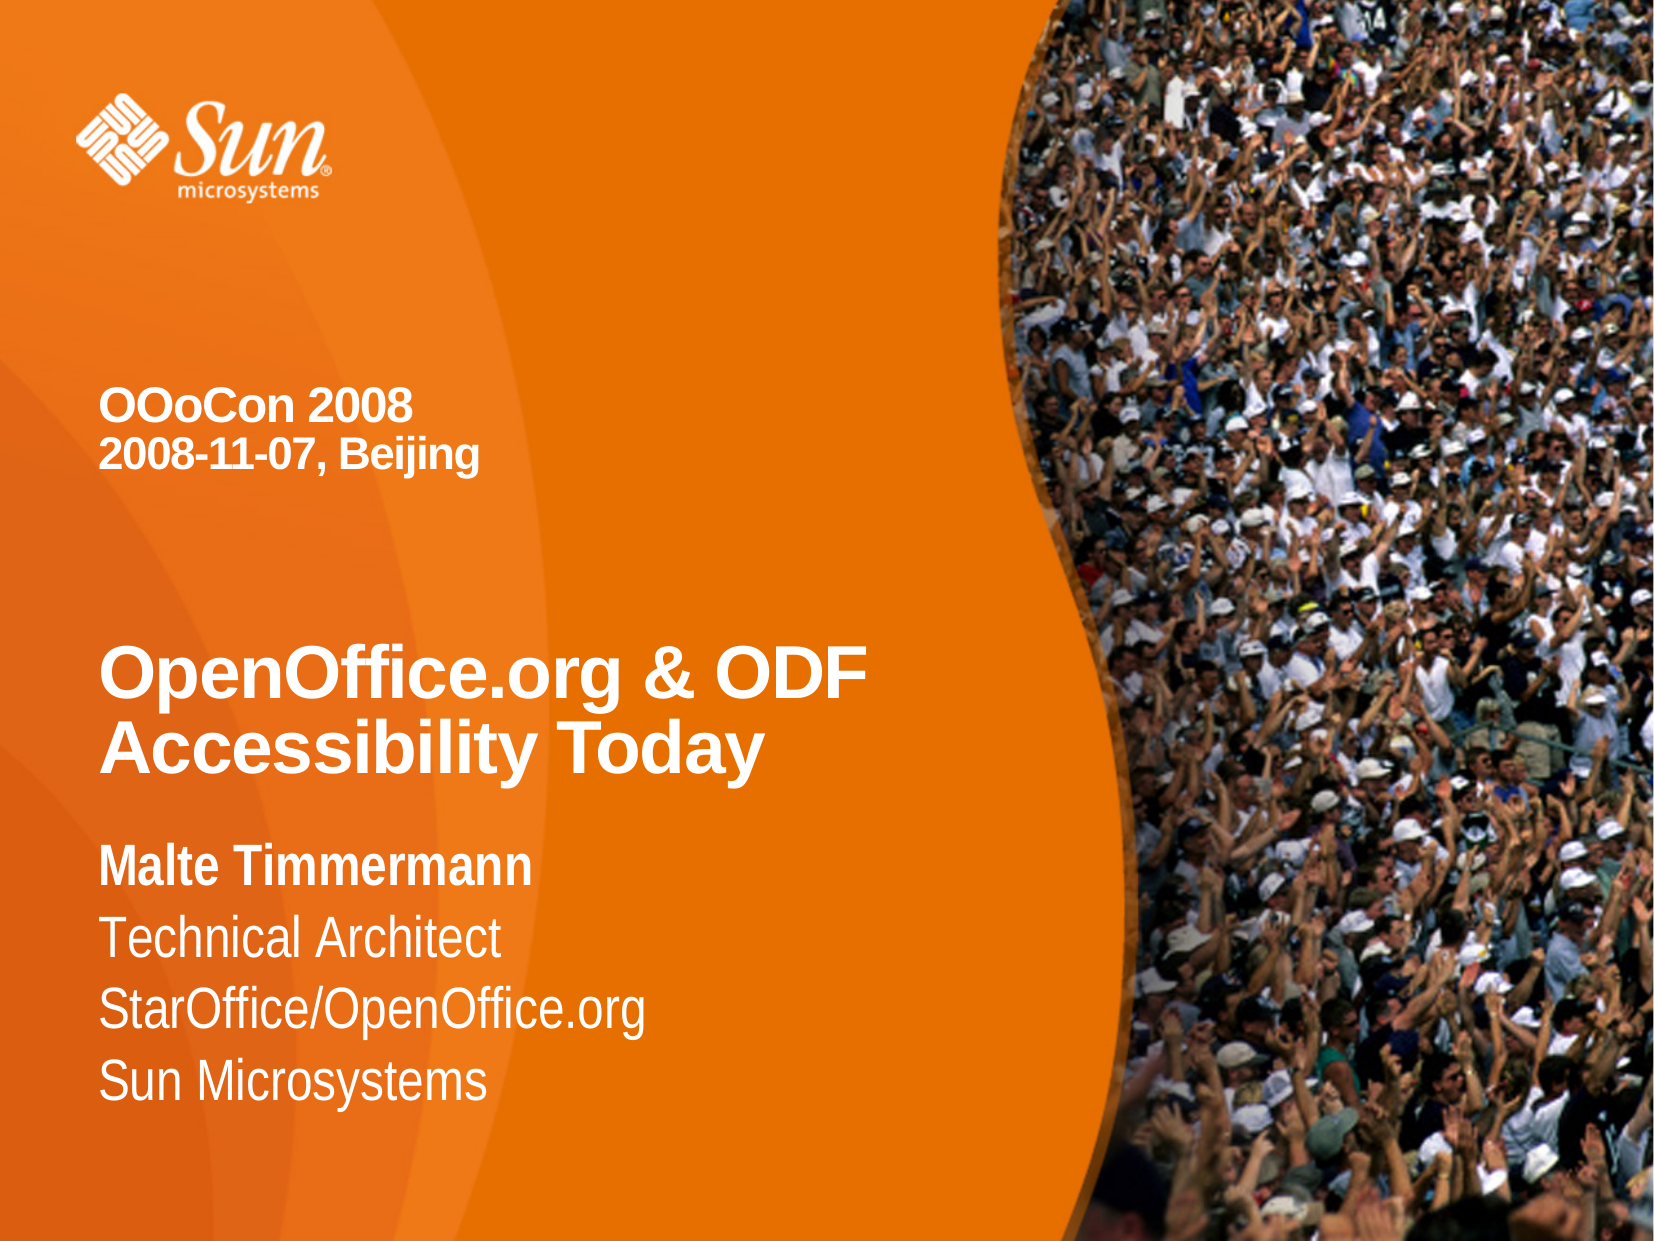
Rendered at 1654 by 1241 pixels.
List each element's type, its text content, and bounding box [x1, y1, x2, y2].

text_box Malte Timmermann Technical Architect StarOffice/OpenOffice.org Sun Microsystems [98, 840, 707, 1150]
picture [0, 0, 1654, 1241]
title OOoCon 2008 2008-11-07, Beijing OpenOffice.org & ODF Accessibility Today [98, 299, 1006, 790]
